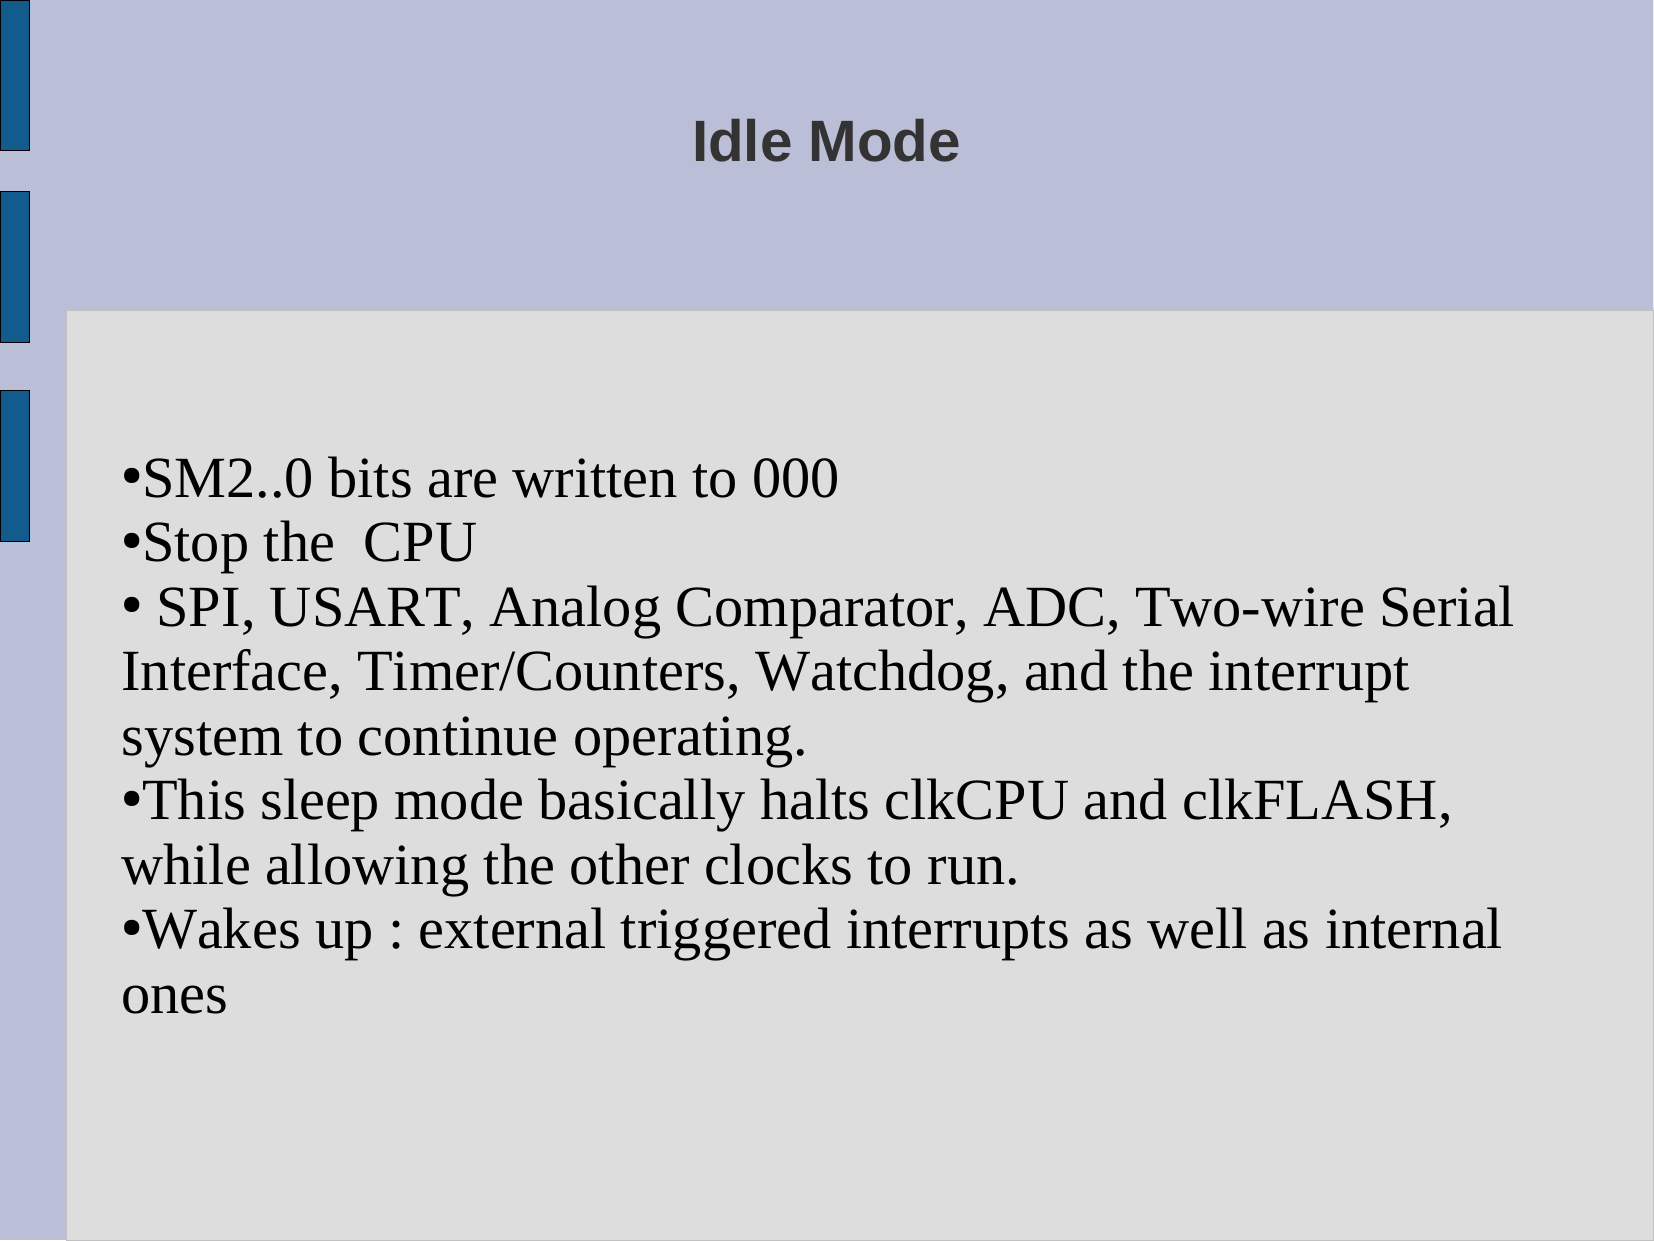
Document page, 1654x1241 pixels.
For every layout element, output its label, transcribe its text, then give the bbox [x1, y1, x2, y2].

subtitle SM2..0 bits are written to 000 Stop the CPU SPI, USART, Analog Comparator, ADC, Two-wire Serial Interface, Timer/Counters, Watchdog, and the interrupt system to continue operating. This sleep mode basically halts clkCPU and clkFLASH, while allowing the other clocks to run. Wakes up : external triggered interrupts as well as internal ones [121, 344, 1534, 1127]
title Idle Mode [82, 56, 1571, 226]
